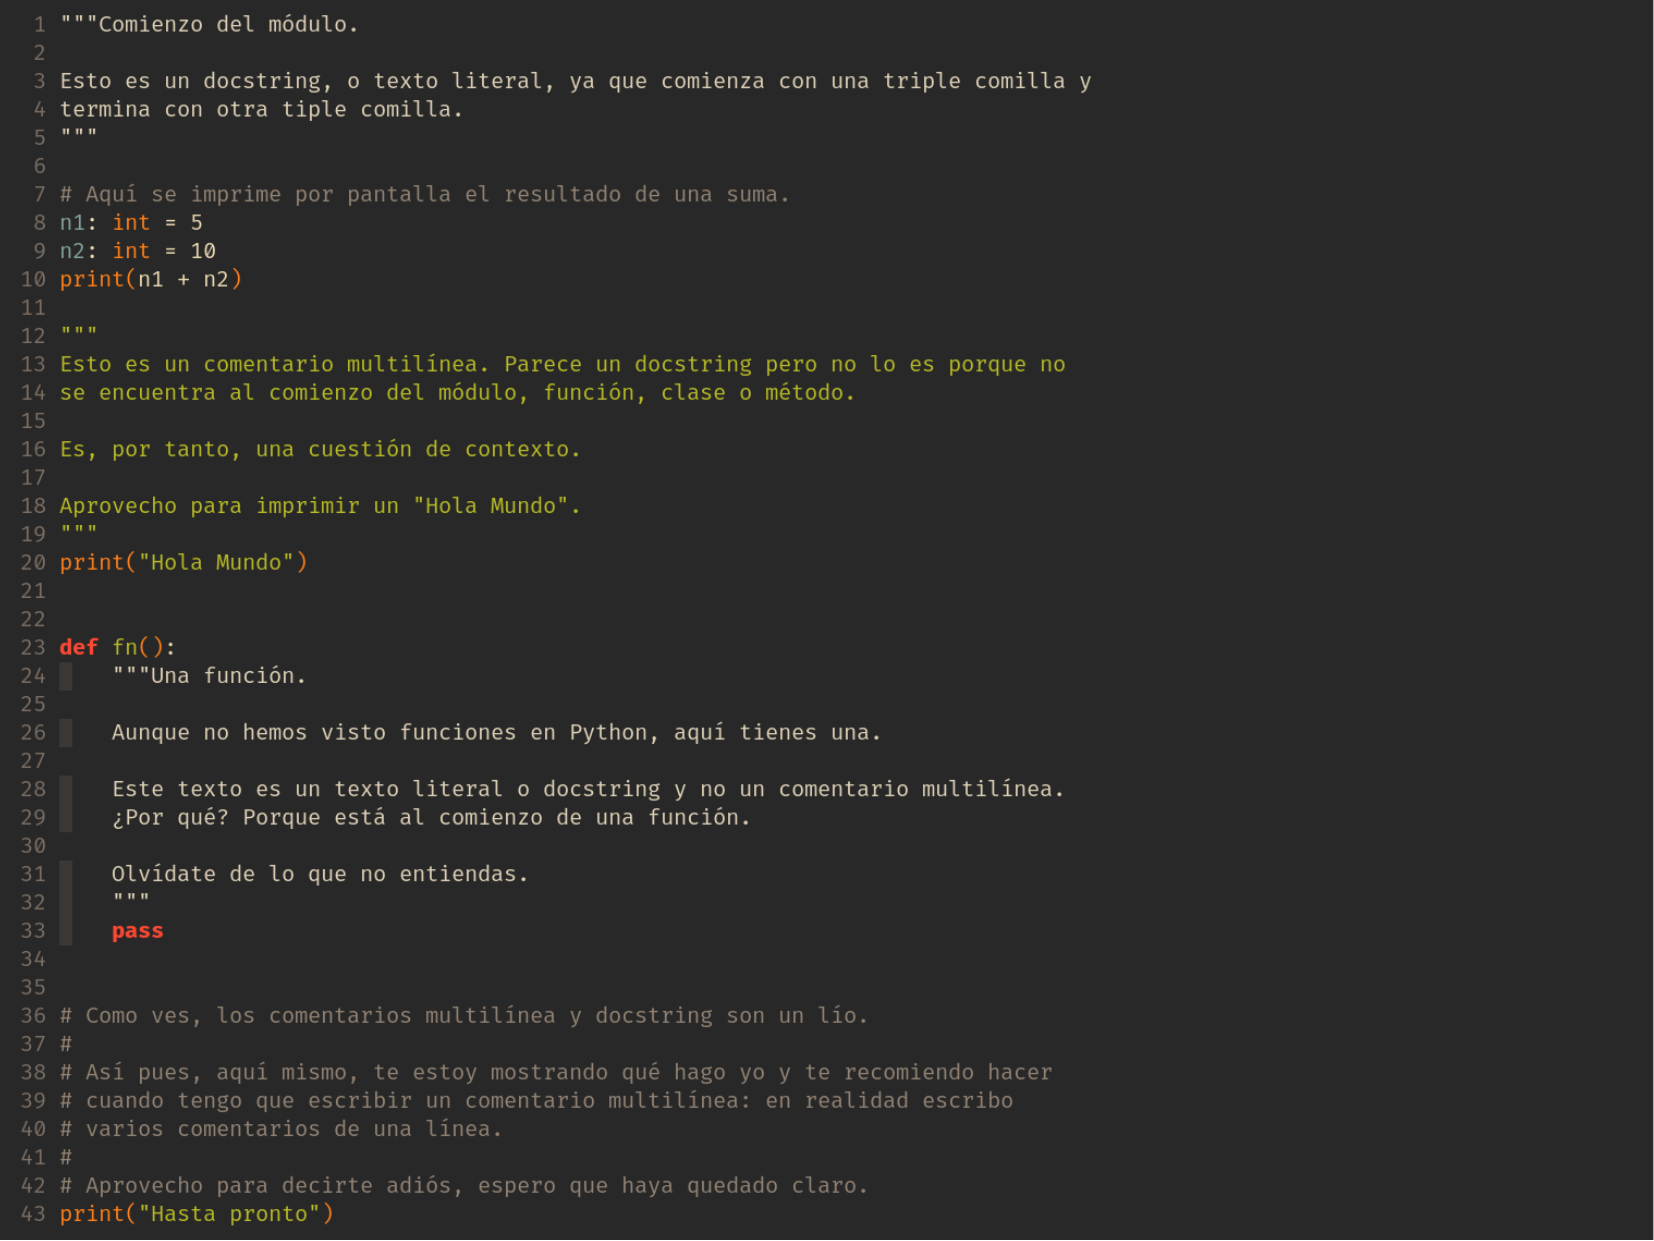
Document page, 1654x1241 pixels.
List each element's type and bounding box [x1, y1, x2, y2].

picture [6, 12, 1349, 1232]
